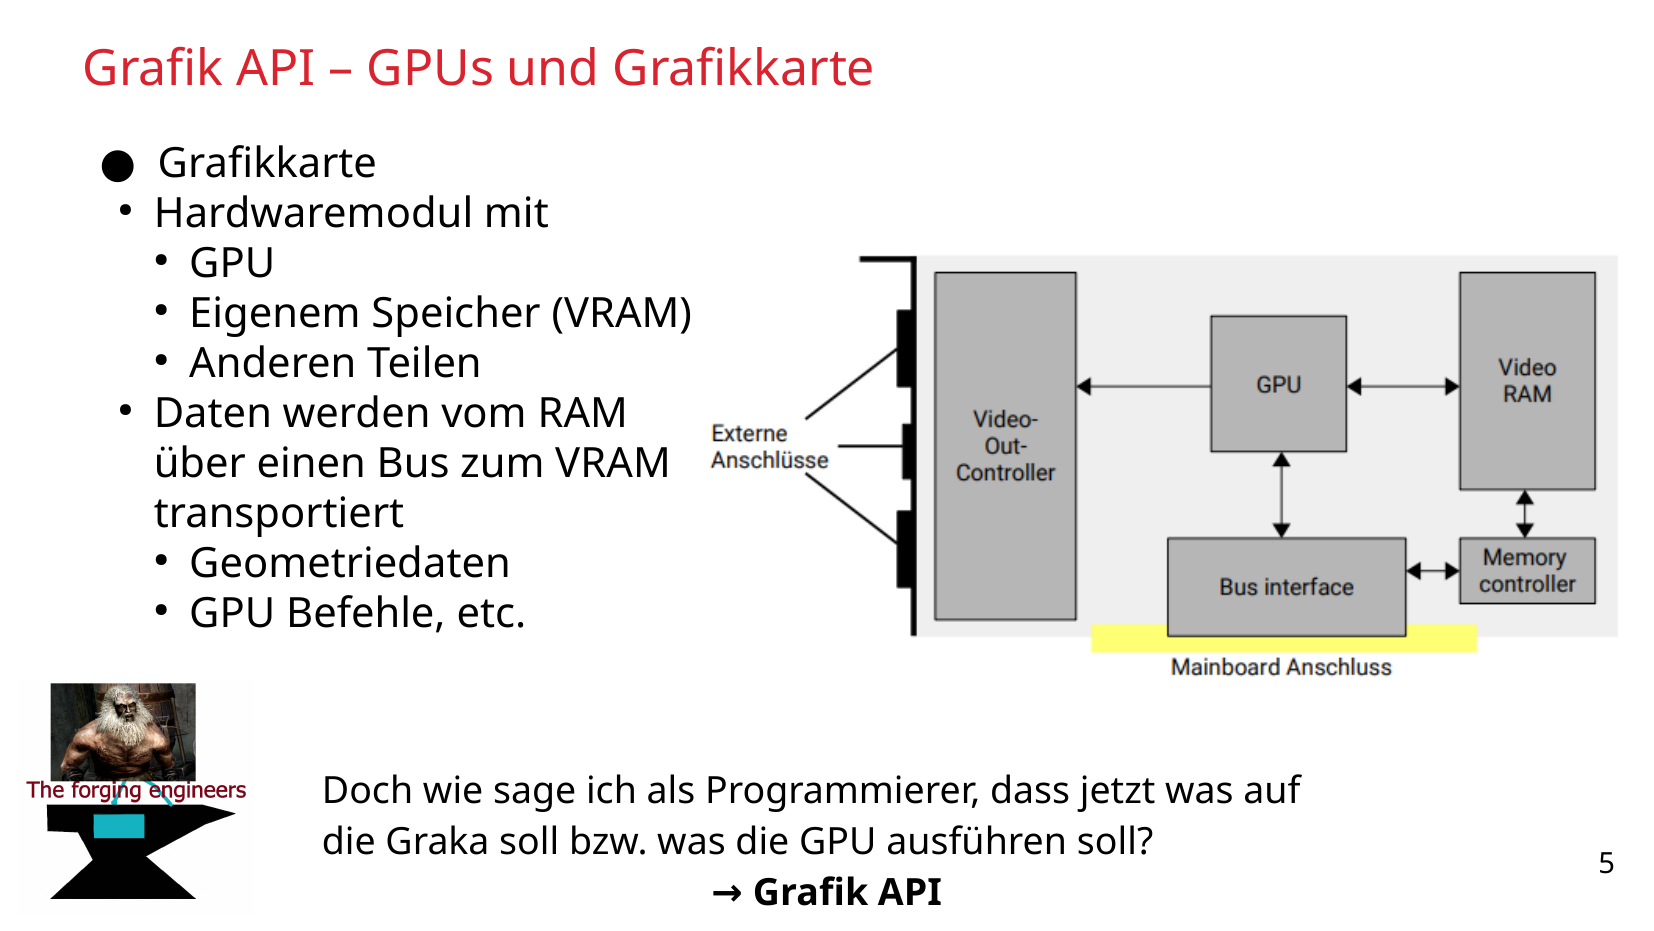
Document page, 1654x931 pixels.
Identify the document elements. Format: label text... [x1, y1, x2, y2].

title Grafik API – GPUs und Grafikkarte [82, 37, 1571, 95]
text_box Grafikkarte Hardwaremodul mit GPU Eigenem Speicher (VRAM) Anderen Teilen Daten werden vom RAM über einen Bus zum VRAM transportiert Geometriedaten GPU Befehle, etc. [82, 135, 721, 650]
text_box Doch wie sage ich als Programmierer, dass jetzt was auf die Graka soll bzw. was die GPU ausführen soll? → Grafik API [307, 755, 1347, 903]
picture [17, 679, 254, 916]
picture [687, 236, 1654, 694]
